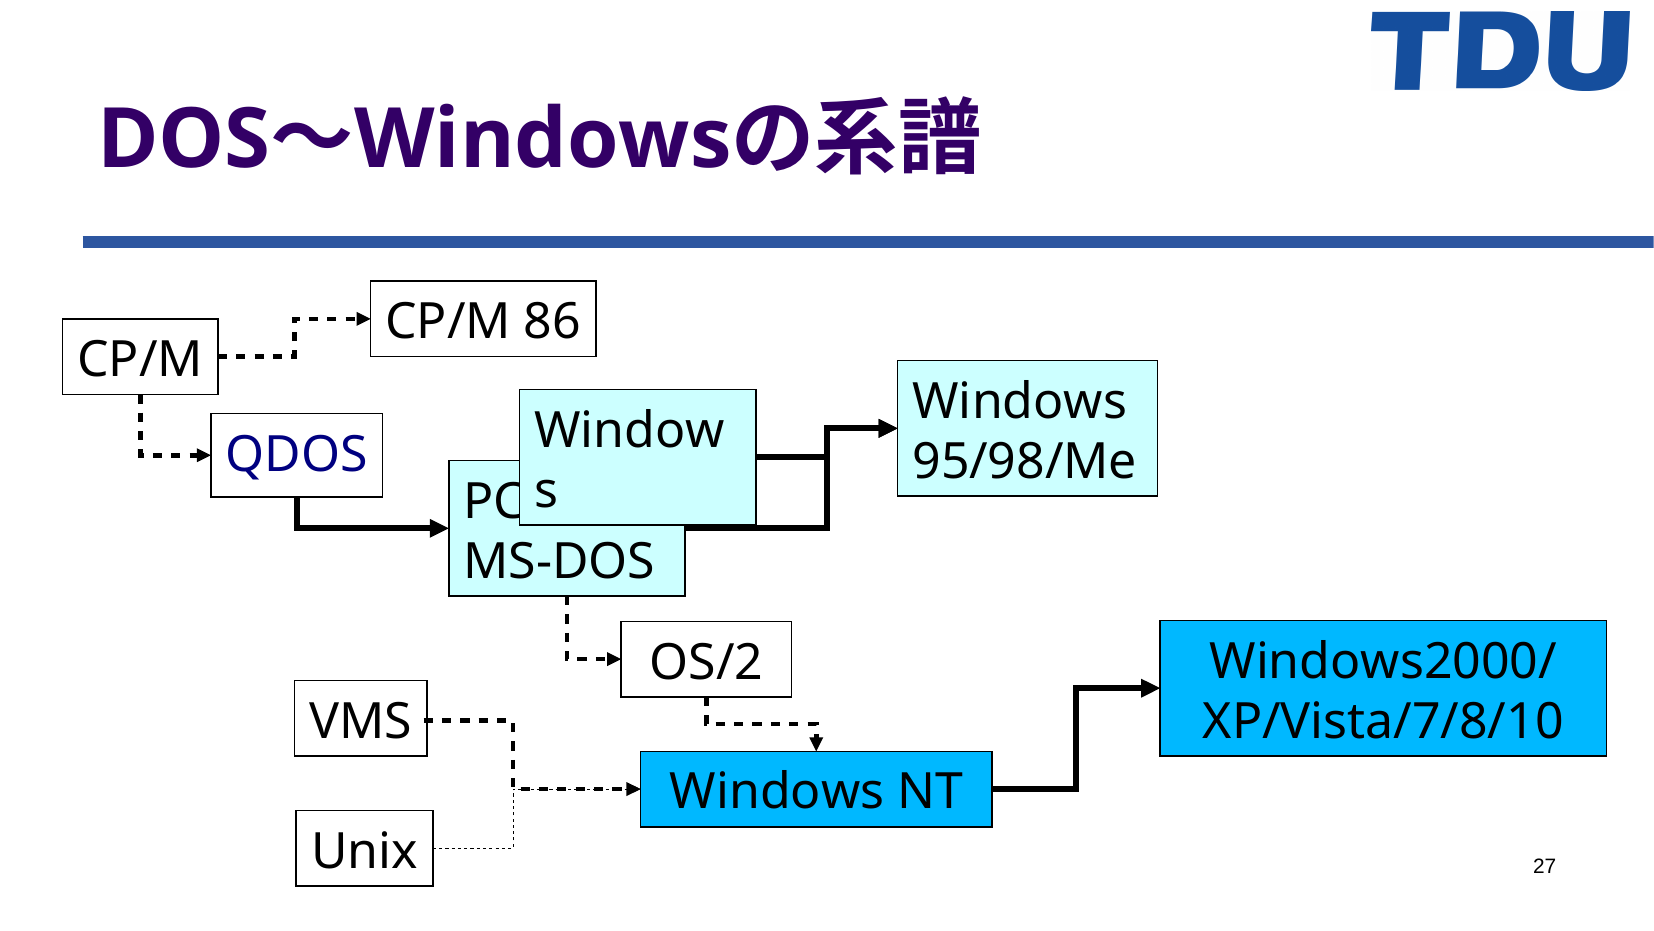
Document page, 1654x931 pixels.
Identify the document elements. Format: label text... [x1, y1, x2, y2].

text_box VMS [294, 680, 428, 756]
text_box Unix [296, 810, 433, 886]
text_box Windows [519, 389, 756, 526]
picture [1371, 11, 1630, 91]
text_box Windows NT [640, 751, 993, 827]
text_box Windows2000/XP/Vista/7/8/10 [1160, 620, 1607, 756]
text_box PC DOS/ MS-DOS [501, 486, 519, 515]
text_box Windows 95/98/Me [897, 360, 1158, 497]
text_box QDOS [210, 413, 383, 498]
text_box PC DOS/ MS-DOS [448, 460, 686, 597]
text_box OS/2 [621, 621, 792, 697]
title DOS～Windowsの系譜 [82, 16, 1447, 193]
text_box CP/M 86 [370, 281, 596, 357]
text_box CP/M [62, 318, 218, 395]
